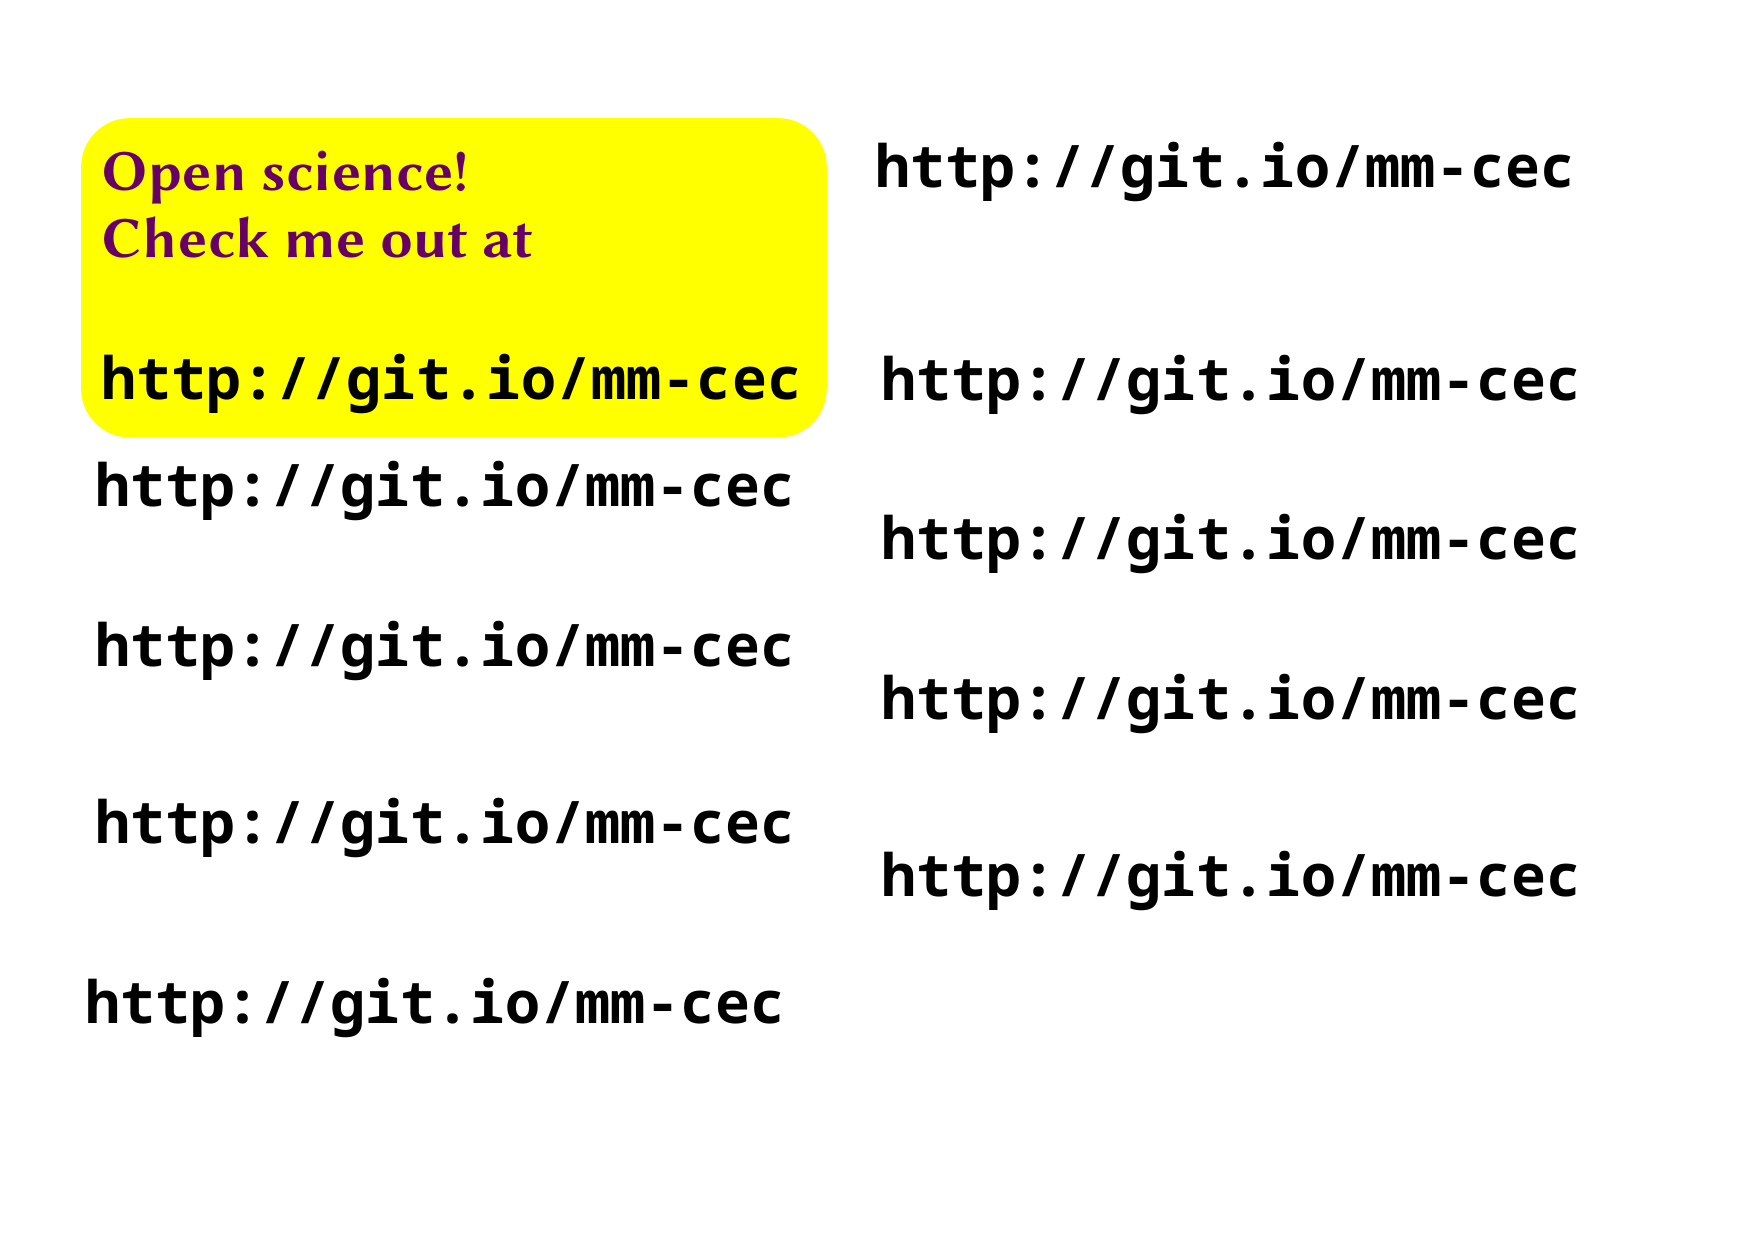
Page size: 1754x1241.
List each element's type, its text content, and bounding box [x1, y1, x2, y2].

text_box http://git.io/mm-cec [81, 437, 827, 511]
text_box Open science! Check me out at http://git.io/mm-cec [81, 118, 827, 418]
text_box http://git.io/mm-cec [81, 773, 827, 848]
text_box http://git.io/mm-cec [866, 649, 1613, 724]
text_box http://git.io/mm-cec [81, 596, 827, 671]
text_box http://git.io/mm-cec [866, 330, 1613, 405]
text_box http://git.io/mm-cec [866, 490, 1613, 564]
text_box http://git.io/mm-cec [866, 826, 1613, 901]
text_box http://git.io/mm-cec [860, 118, 1607, 192]
text_box http://git.io/mm-cec [70, 953, 817, 1028]
